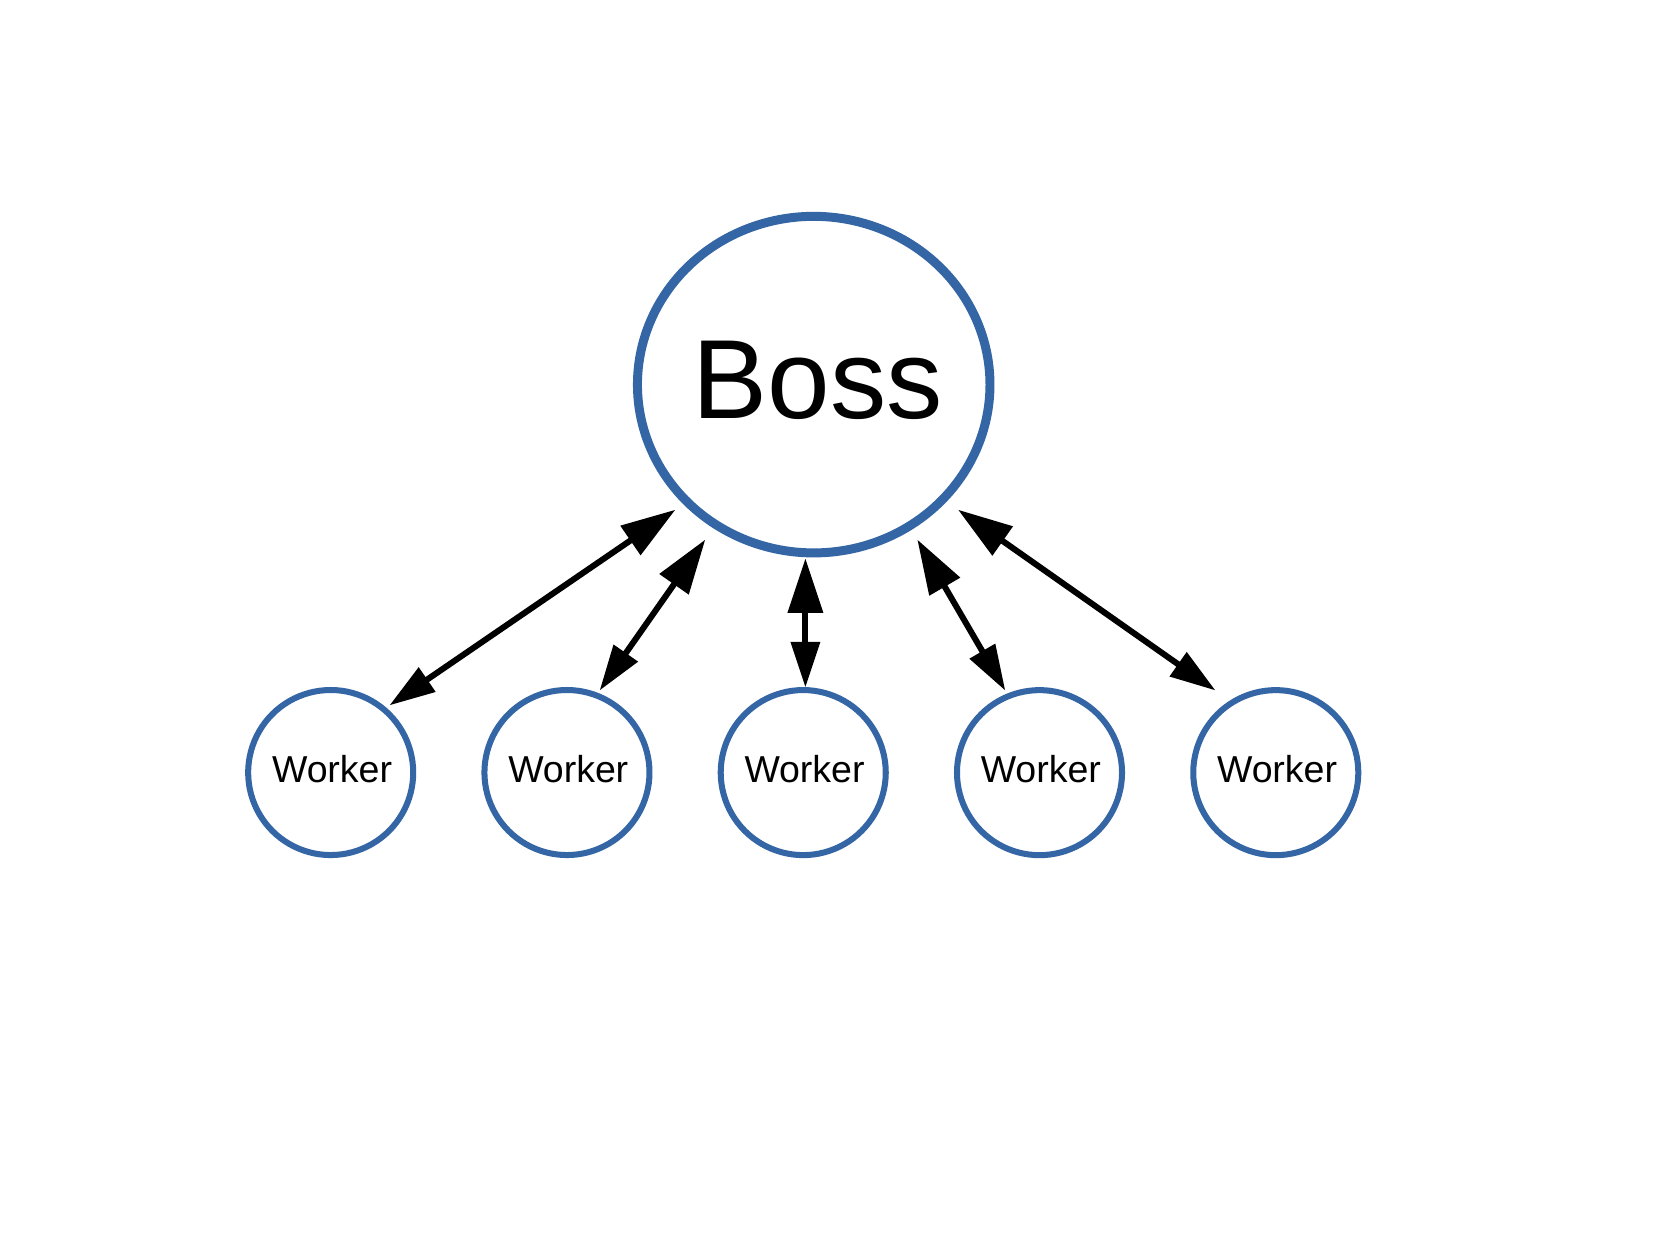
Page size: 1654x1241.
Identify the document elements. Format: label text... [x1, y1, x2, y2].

text_box Worker [966, 741, 1117, 839]
text_box Worker [493, 740, 644, 839]
text_box Boss [678, 309, 964, 460]
text_box Worker [1202, 741, 1353, 839]
text_box Worker [257, 740, 408, 839]
text_box Worker [729, 740, 880, 839]
